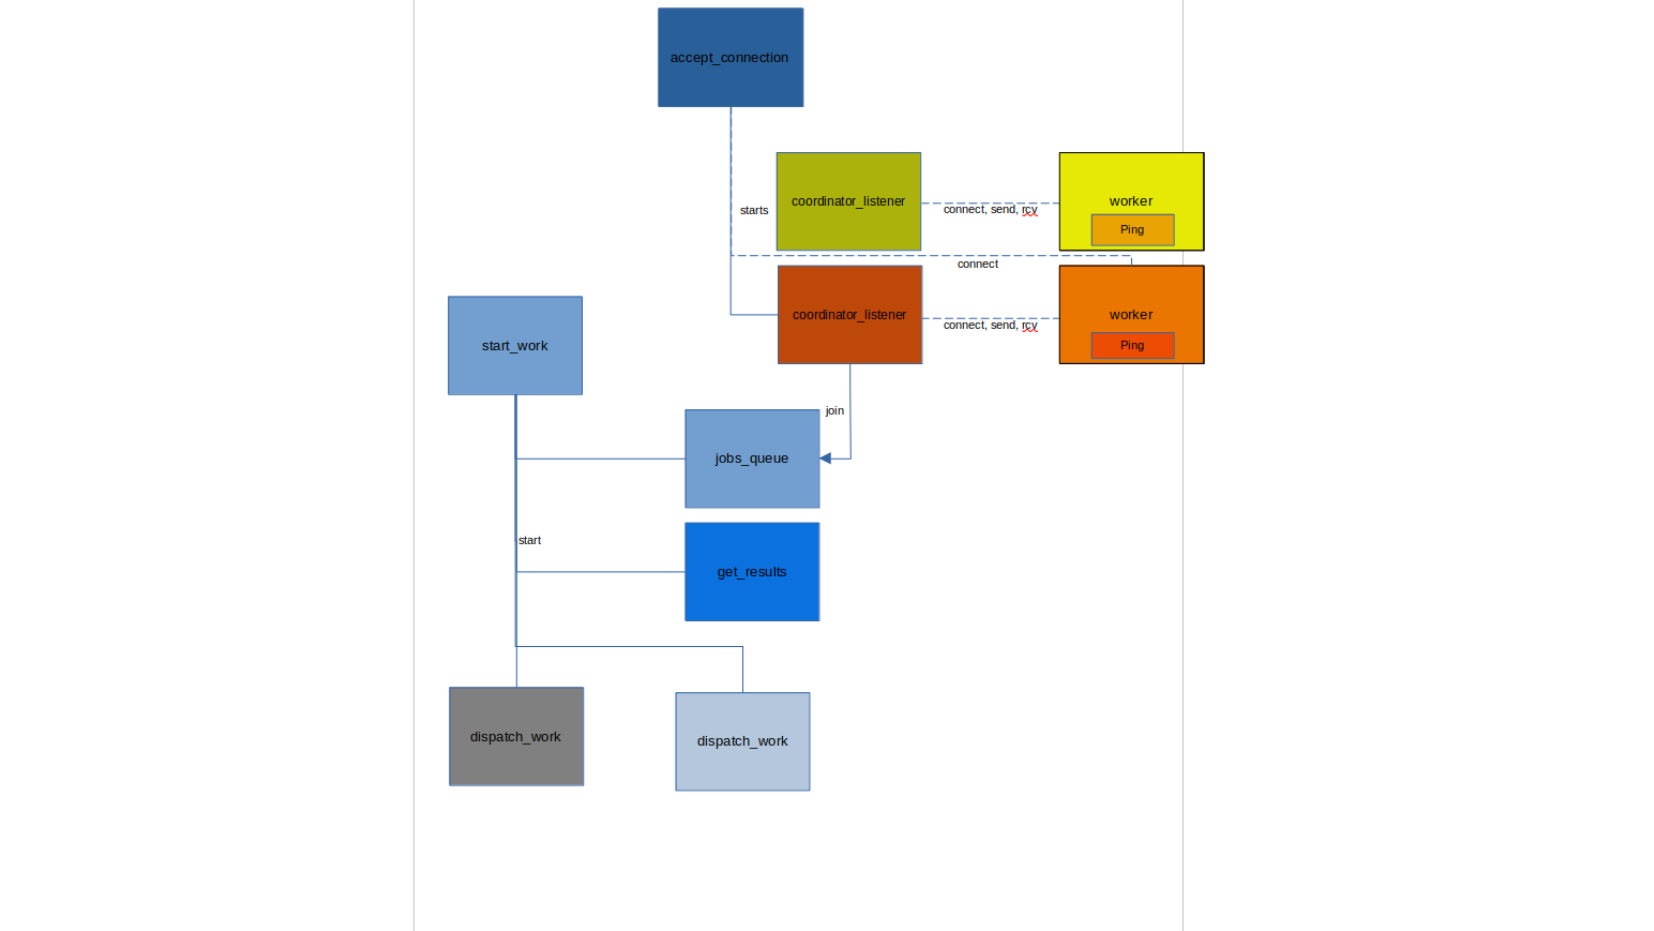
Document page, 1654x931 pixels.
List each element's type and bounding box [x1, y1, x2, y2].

picture [375, 0, 1220, 931]
